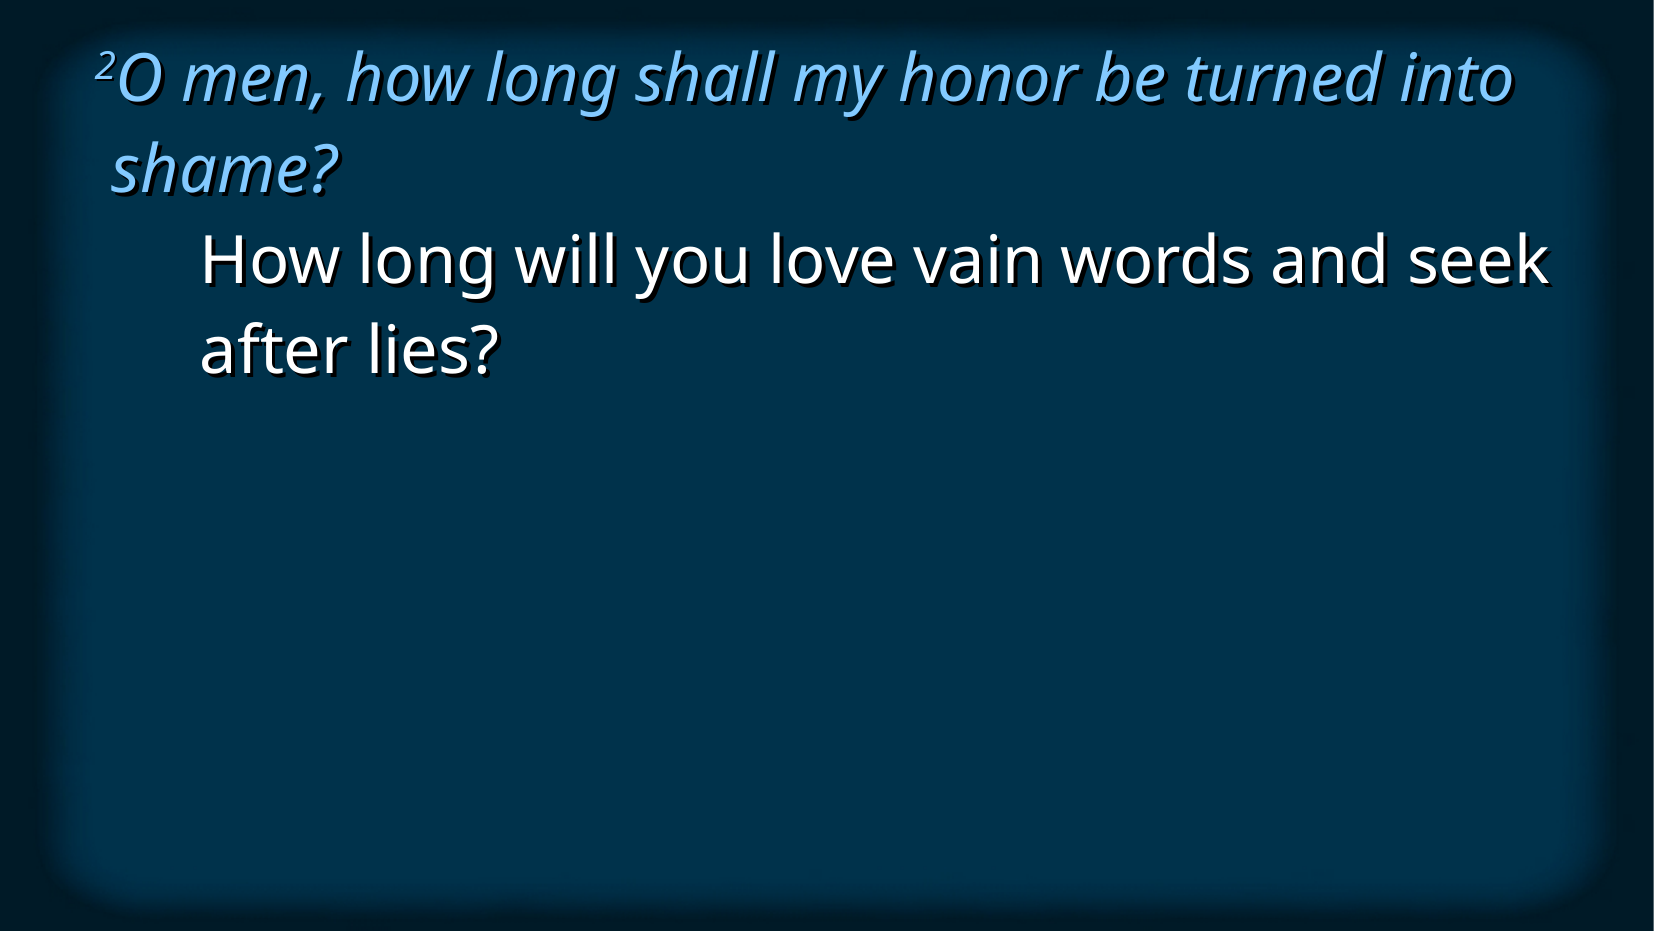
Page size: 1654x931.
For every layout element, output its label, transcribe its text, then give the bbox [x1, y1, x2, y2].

picture [0, 0, 1654, 931]
text_box 2O men, how long shall my honor be turned into shame? How long will you love vain words and seek after lies? [79, 23, 1580, 406]
